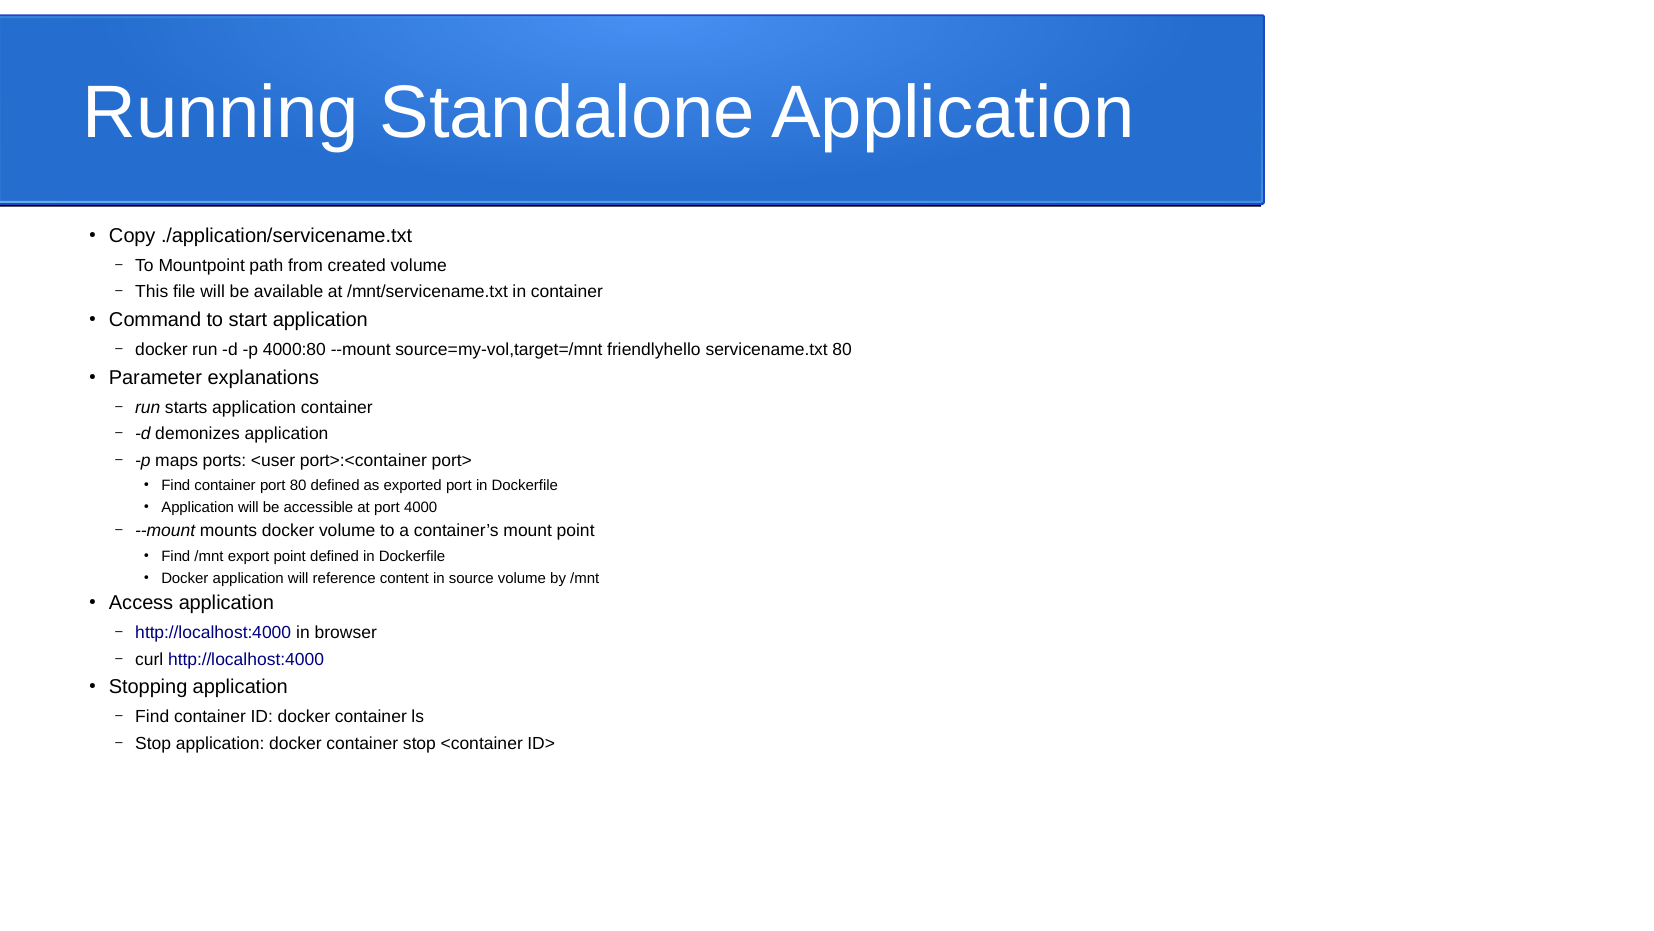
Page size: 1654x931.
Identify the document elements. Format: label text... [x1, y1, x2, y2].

title Running Standalone Application [82, 35, 1235, 189]
list Copy ./application/servicename.txt To Mountpoint path from created volume This file will be available at /mnt/servicename.txt in container Command to start application docker run -d -p 4000:80 --mount source=my-vol,target=/mnt friendlyhello servicename.txt 80 Parameter explanations run starts application container -d demonizes application -p maps ports: <user port>:<container port> Find container port 80 defined as exported port in Dockerfile Application will be accessible at port 4000 --mount mounts docker volume to a container’s mount point Find /mnt export point defined in Dockerfile Docker application will reference content in source volume by /mnt Access application http://localhost:4000 in browser curl http://localhost:4000 Stopping application Find container ID: docker container ls Stop application: docker container stop <container ID> [82, 224, 1571, 764]
